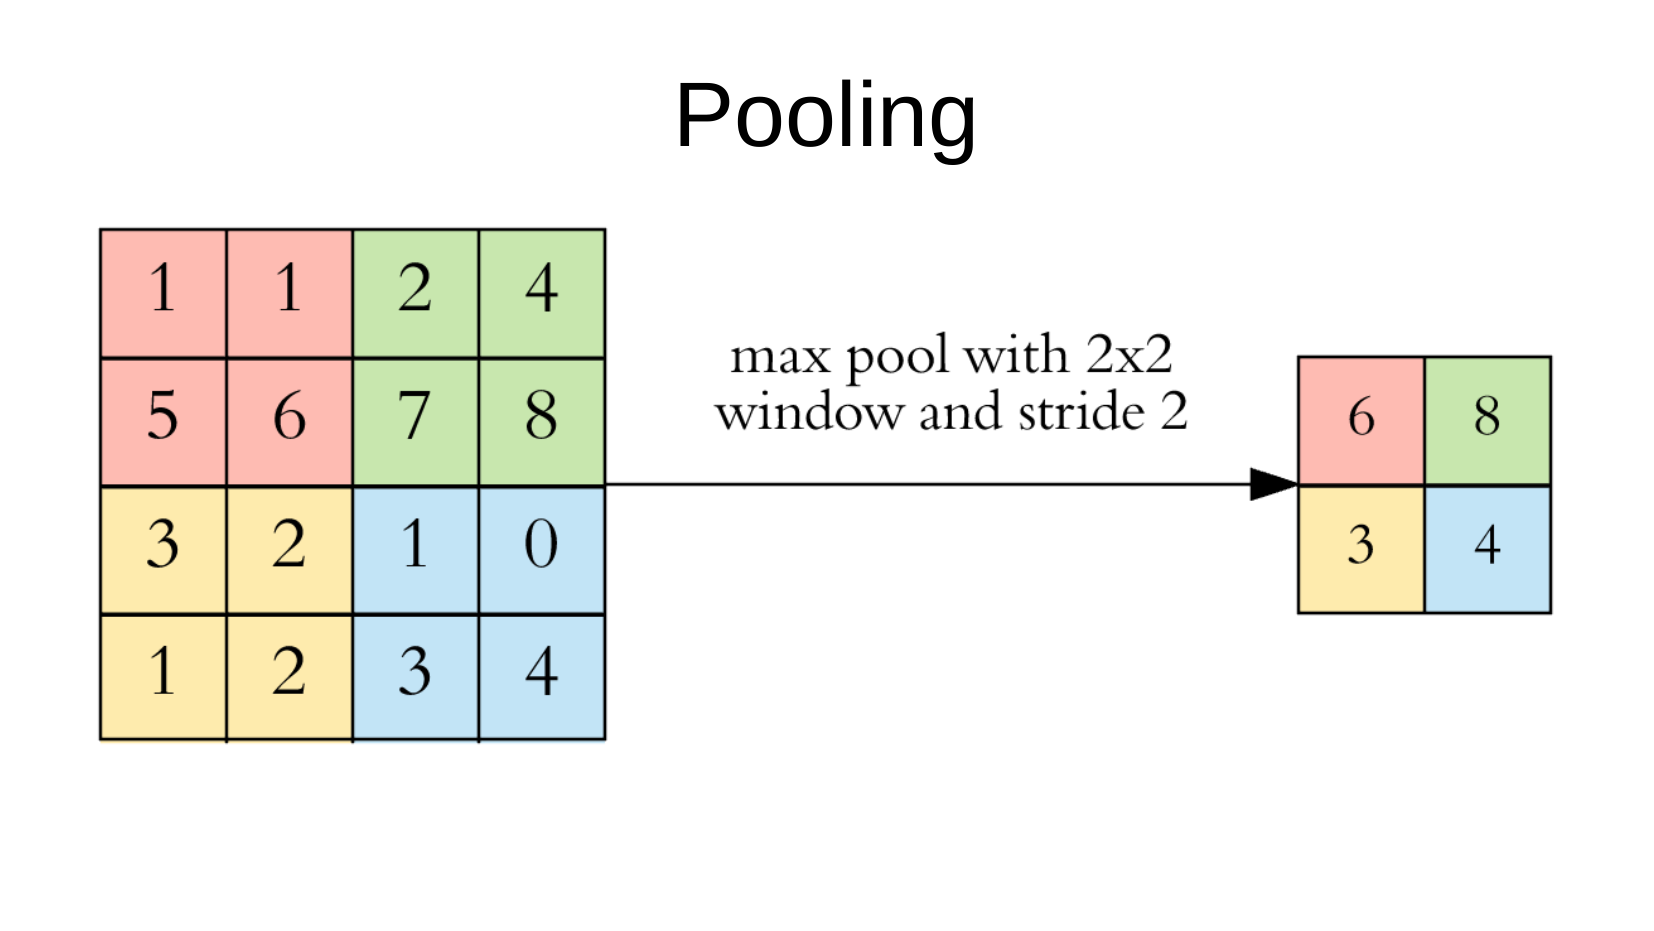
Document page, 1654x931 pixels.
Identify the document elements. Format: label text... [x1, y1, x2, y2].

title Pooling [82, 37, 1571, 193]
picture [88, 217, 1566, 758]
